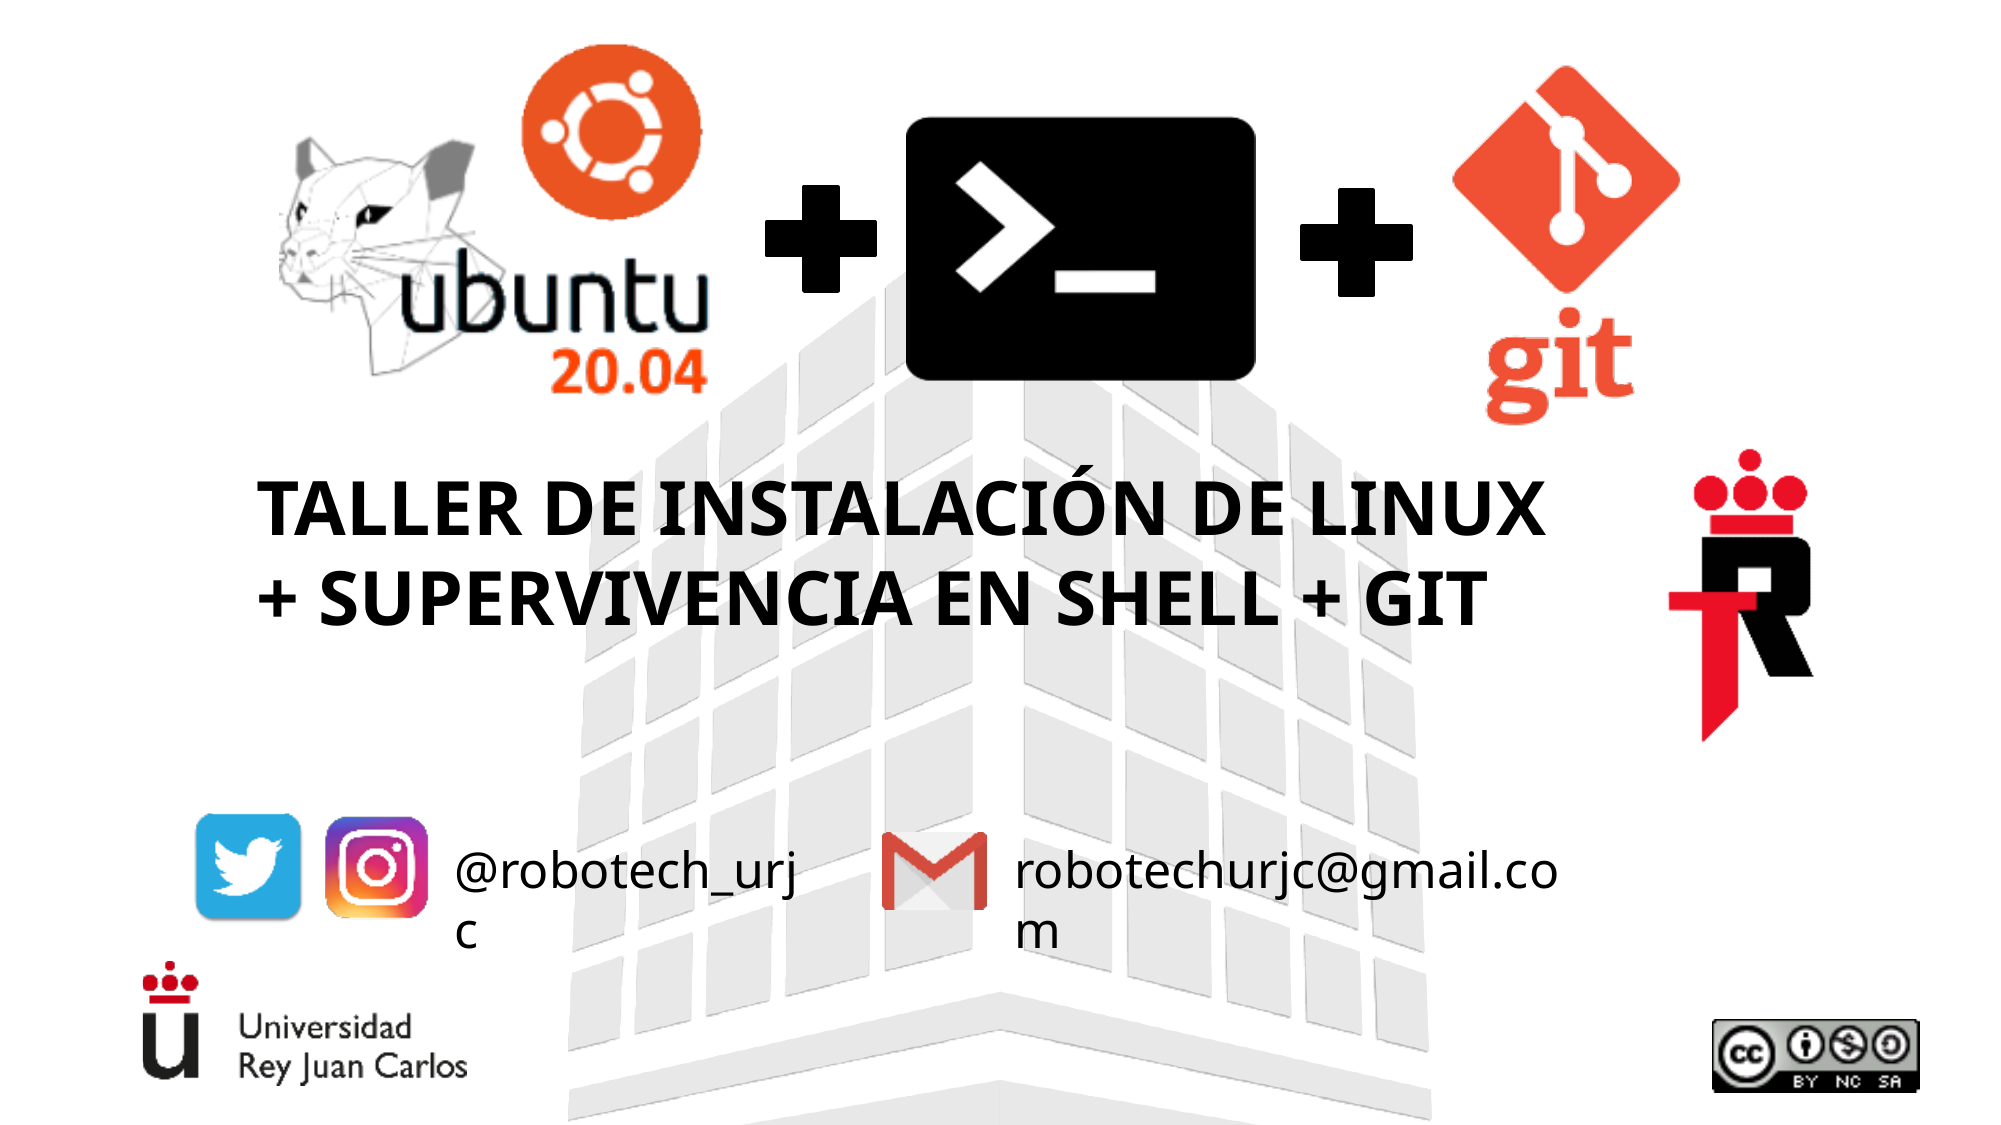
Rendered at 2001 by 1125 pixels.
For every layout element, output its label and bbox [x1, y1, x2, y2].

picture [321, 811, 436, 926]
picture [568, 491, 580, 525]
picture [1712, 1019, 1920, 1093]
picture [279, 36, 1911, 1125]
picture [192, 811, 307, 926]
picture [142, 961, 467, 1086]
picture [568, 865, 572, 884]
